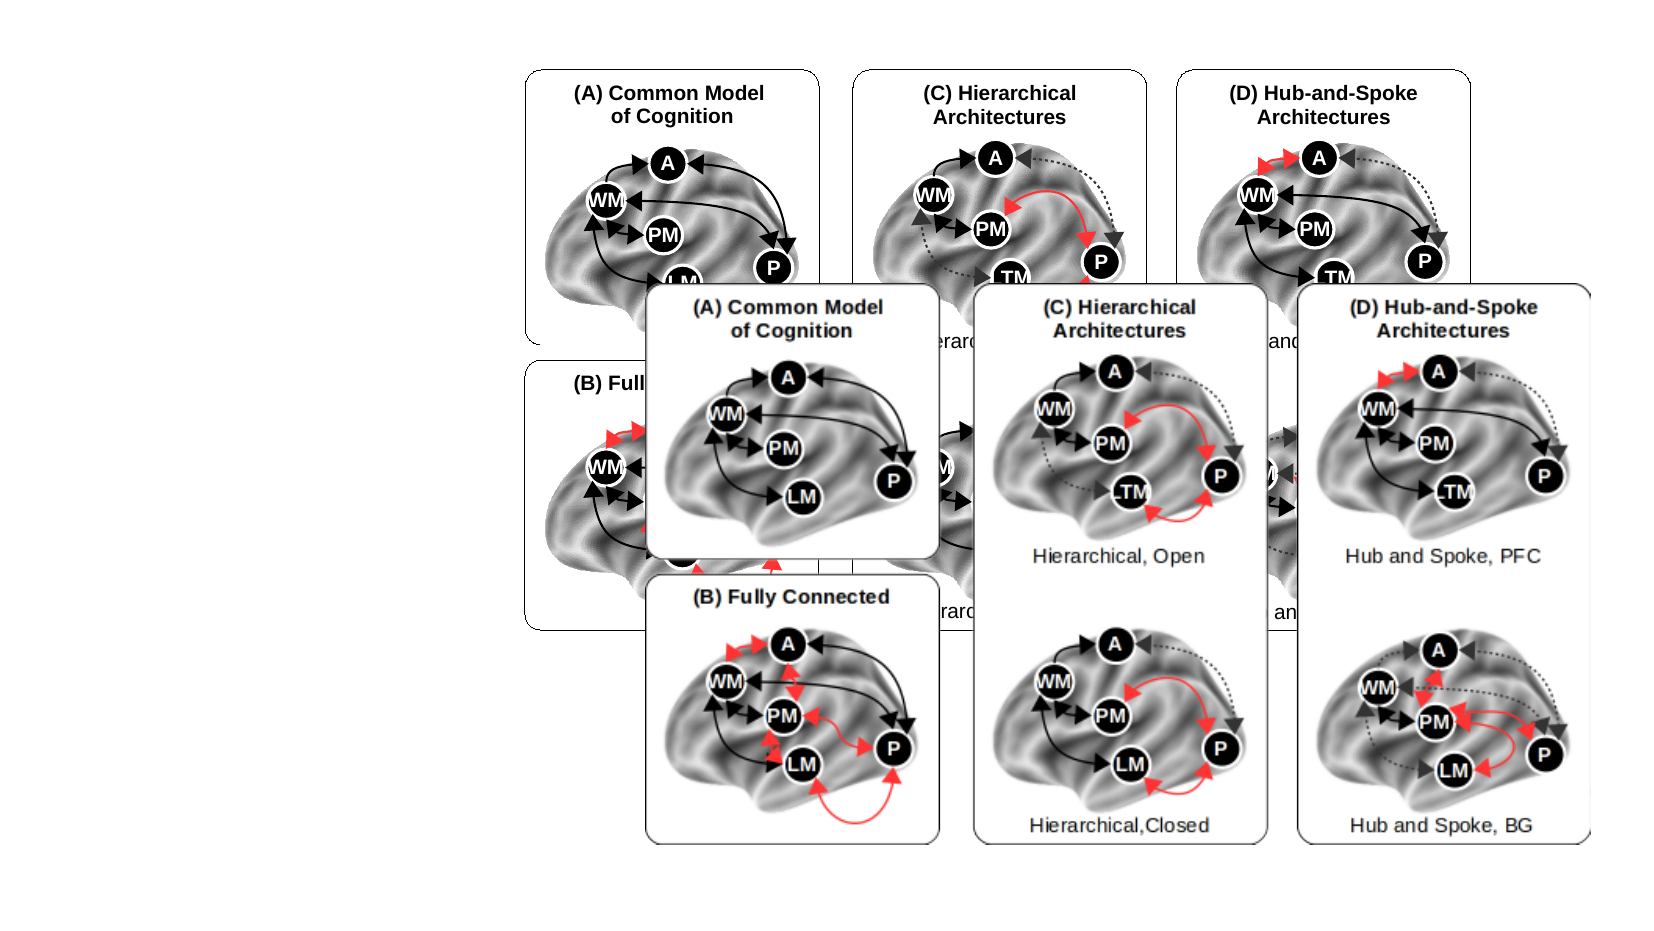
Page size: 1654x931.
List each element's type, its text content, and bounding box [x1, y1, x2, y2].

text_box LTM [1316, 259, 1352, 283]
text_box A [648, 145, 688, 183]
text_box PM [1295, 210, 1334, 249]
text_box A [976, 139, 1015, 177]
text_box WM [587, 182, 626, 220]
text_box WM [586, 449, 625, 487]
text_box (A) Common Model of Cognition [525, 69, 820, 345]
picture [539, 132, 1591, 845]
text_box (B) Fully Connected [524, 360, 645, 631]
text_box A [1300, 139, 1339, 177]
text_box LTM [992, 259, 1028, 283]
text_box WM [1238, 176, 1277, 214]
text_box PM [644, 216, 683, 254]
text_box PM [971, 210, 1011, 249]
text_box P [1405, 243, 1445, 281]
text_box P [754, 249, 793, 283]
text_box (C) Hierarchical Architectures [852, 69, 1147, 283]
text_box WM [914, 176, 954, 214]
text_box P [1082, 243, 1121, 281]
text_box (D) Hub-and-Spoke Architectures [1176, 69, 1471, 283]
text_box LM [663, 265, 702, 283]
